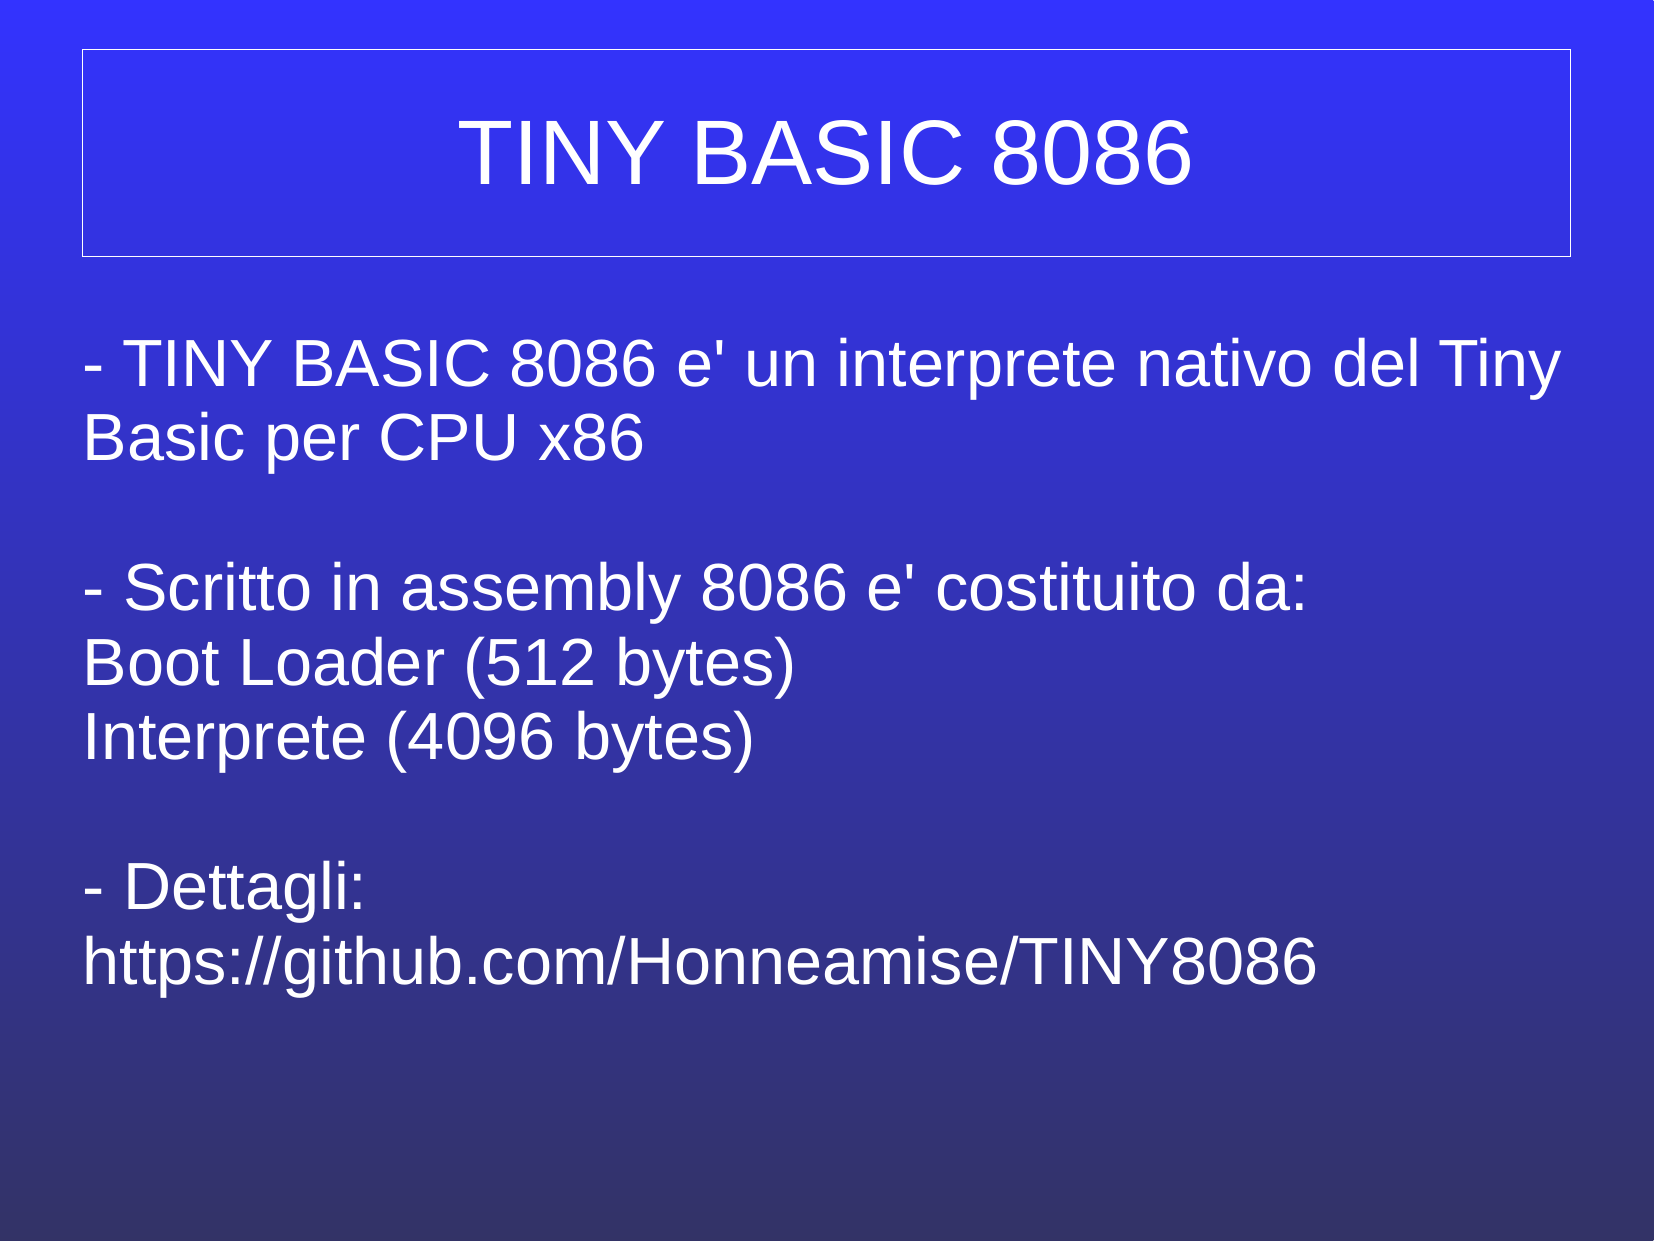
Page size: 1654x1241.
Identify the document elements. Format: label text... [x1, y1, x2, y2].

title TINY BASIC 8086 [82, 49, 1571, 257]
subtitle - TINY BASIC 8086 e' un interprete nativo del Tiny Basic per CPU x86 - Scritto in assembly 8086 e' costituito da: Boot Loader (512 bytes) Interprete (4096 bytes) - Dettagli: https://github.com/Honneamise/TINY8086 [82, 290, 1571, 1109]
